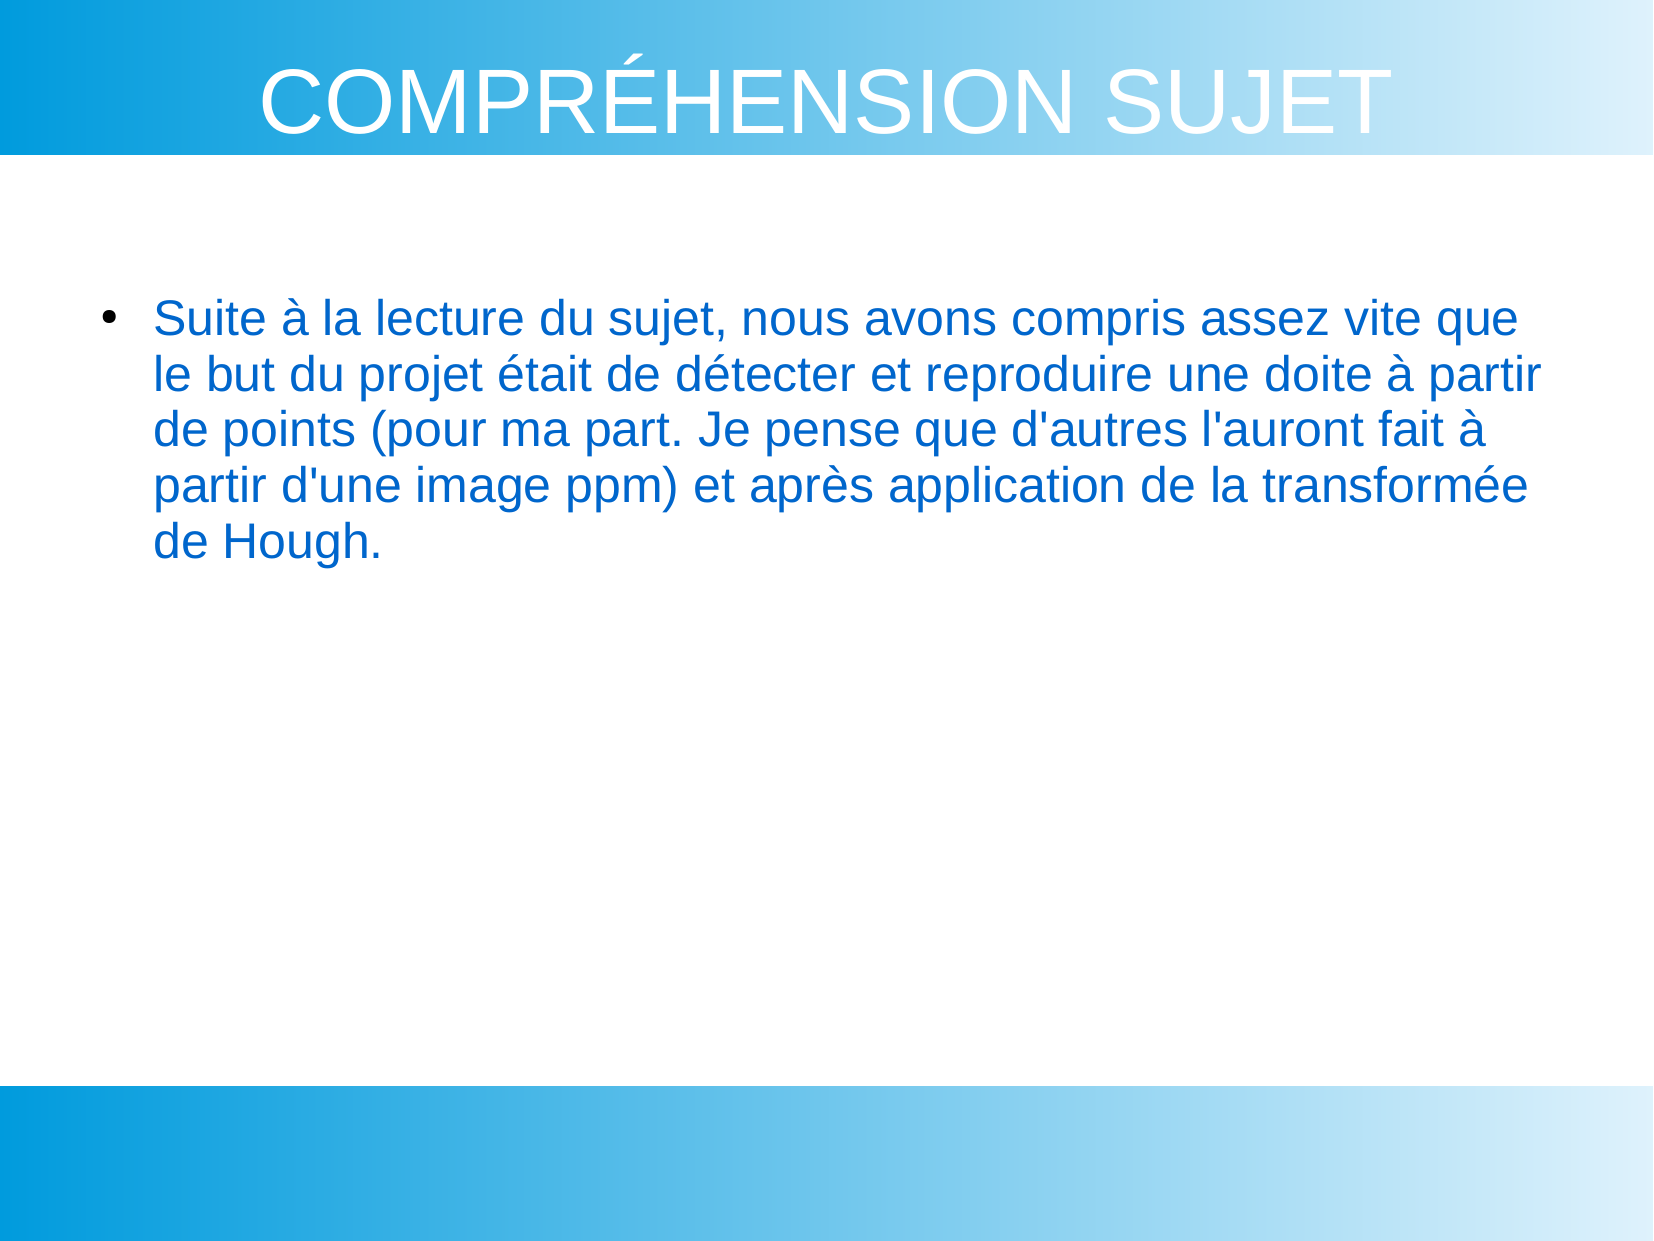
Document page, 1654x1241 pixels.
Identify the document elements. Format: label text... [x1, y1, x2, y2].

list Suite à la lecture du sujet, nous avons compris assez vite que le but du projet était de détecter et reproduire une doite à partir de points (pour ma part. Je pense que d'autres l'auront fait à partir d'une image ppm) et après application de la transformée de Hough. [82, 290, 1571, 1010]
title COMPRÉHENSION SUJET [82, 49, 1571, 155]
